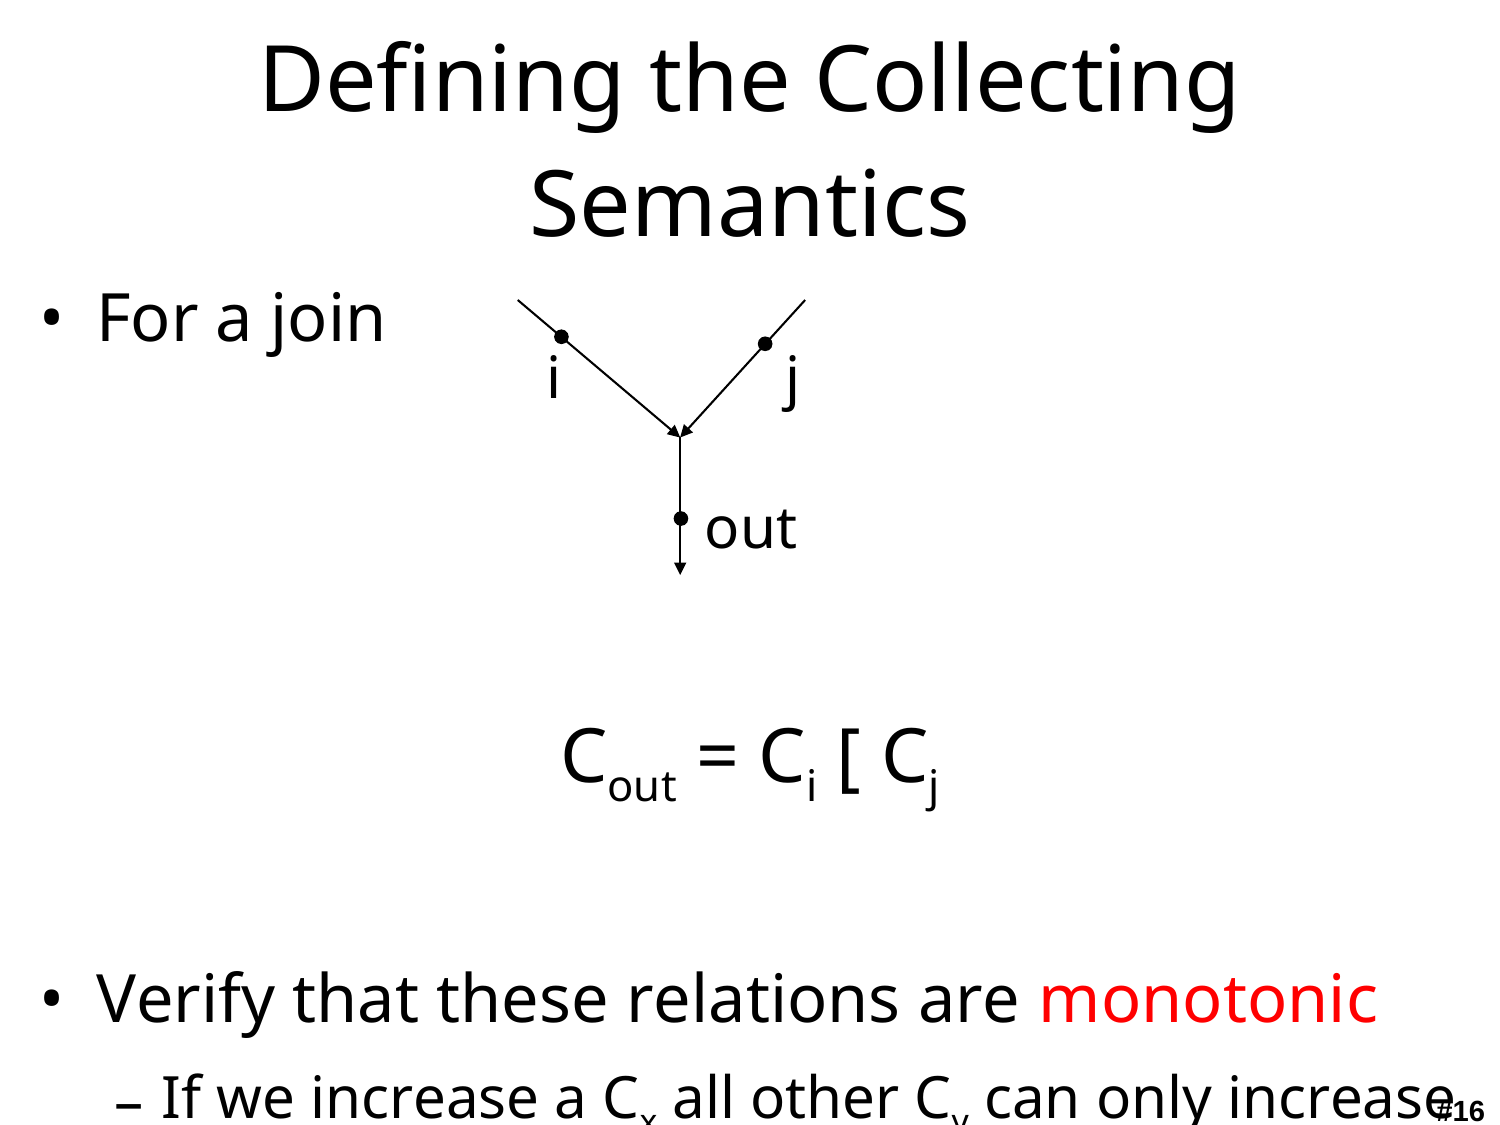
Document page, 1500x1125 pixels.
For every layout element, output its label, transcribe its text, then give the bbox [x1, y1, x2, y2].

list For a join Cout = Ci [ Cj Verify that these relations are monotonic If we increase a Cx all other Cy can only increase [24, 262, 1476, 1101]
text_box [762, 341, 771, 351]
title Defining the Collecting Semantics [24, 45, 1476, 233]
text_box [758, 337, 768, 348]
text_box j [771, 328, 816, 424]
text_box i [531, 328, 576, 424]
text_box [674, 512, 679, 525]
text_box i [554, 328, 576, 347]
text_box [681, 512, 688, 525]
text_box out [690, 478, 812, 574]
